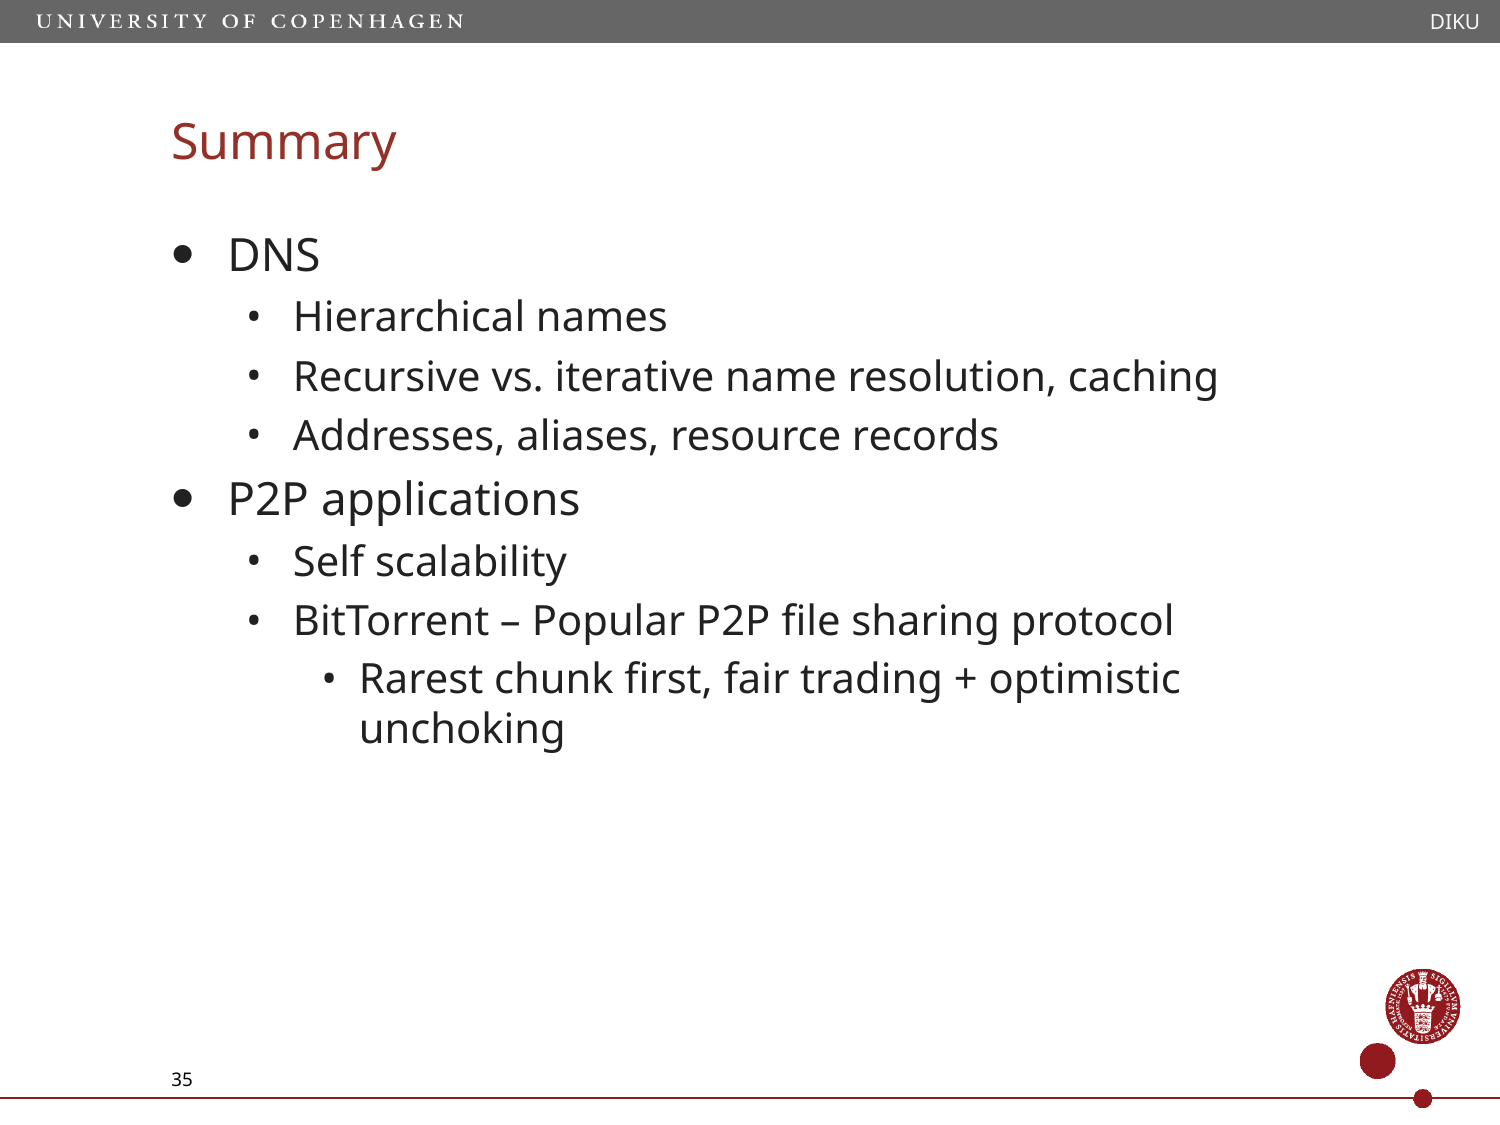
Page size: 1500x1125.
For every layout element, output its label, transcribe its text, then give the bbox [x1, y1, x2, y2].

picture [0, 910, 1500, 1122]
text_box DIKU [469, 0, 1495, 43]
list DNS Hierarchical names Recursive vs. iterative name resolution, caching Addresses, aliases, resource records P2P applications Self scalability BitTorrent – Popular P2P file sharing protocol Rarest chunk first, fair trading + optimistic unchoking [171, 225, 1329, 900]
text_box <number> [171, 1067, 522, 1092]
title Summary [171, 75, 1329, 171]
